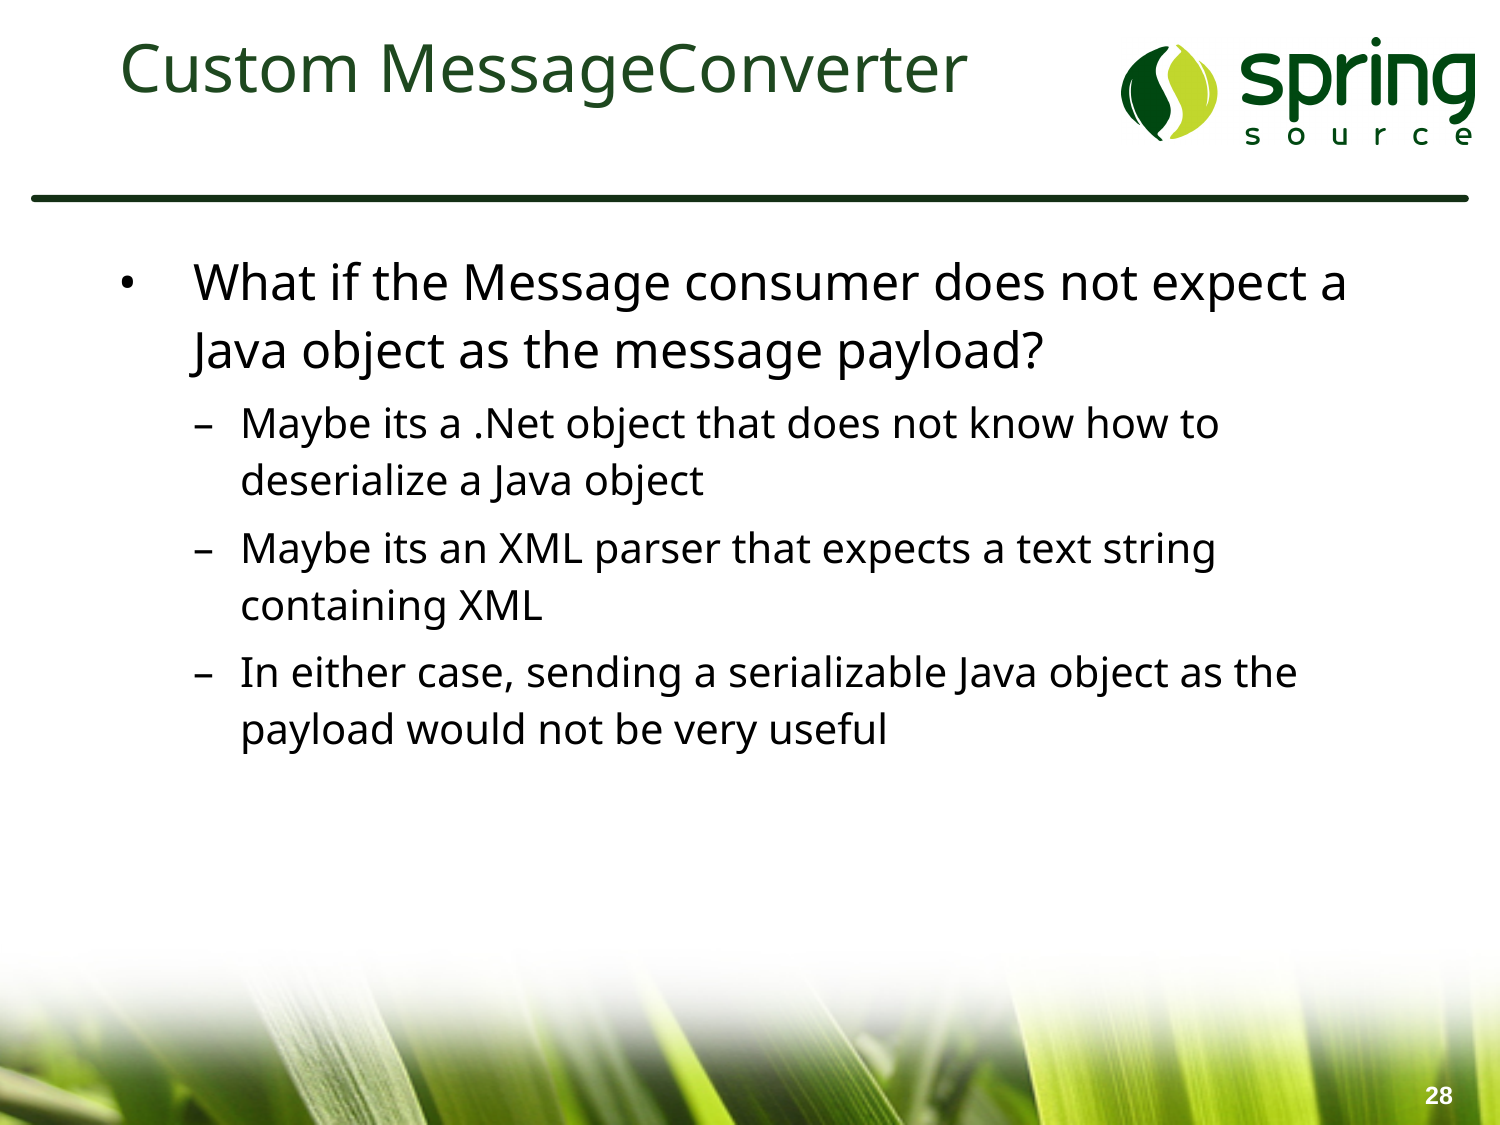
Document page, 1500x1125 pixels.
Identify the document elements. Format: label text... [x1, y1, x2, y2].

list What if the Message consumer does not expect a Java object as the message payload? Maybe its a .Net object that does not know how to deserialize a Java object Maybe its an XML parser that expects a text string containing XML In either case, sending a serializable Java object as the payload would not be very useful [103, 239, 1394, 903]
picture [0, 944, 1500, 1125]
title Custom MessageConverter [104, 14, 1137, 177]
picture [1137, 37, 1475, 145]
